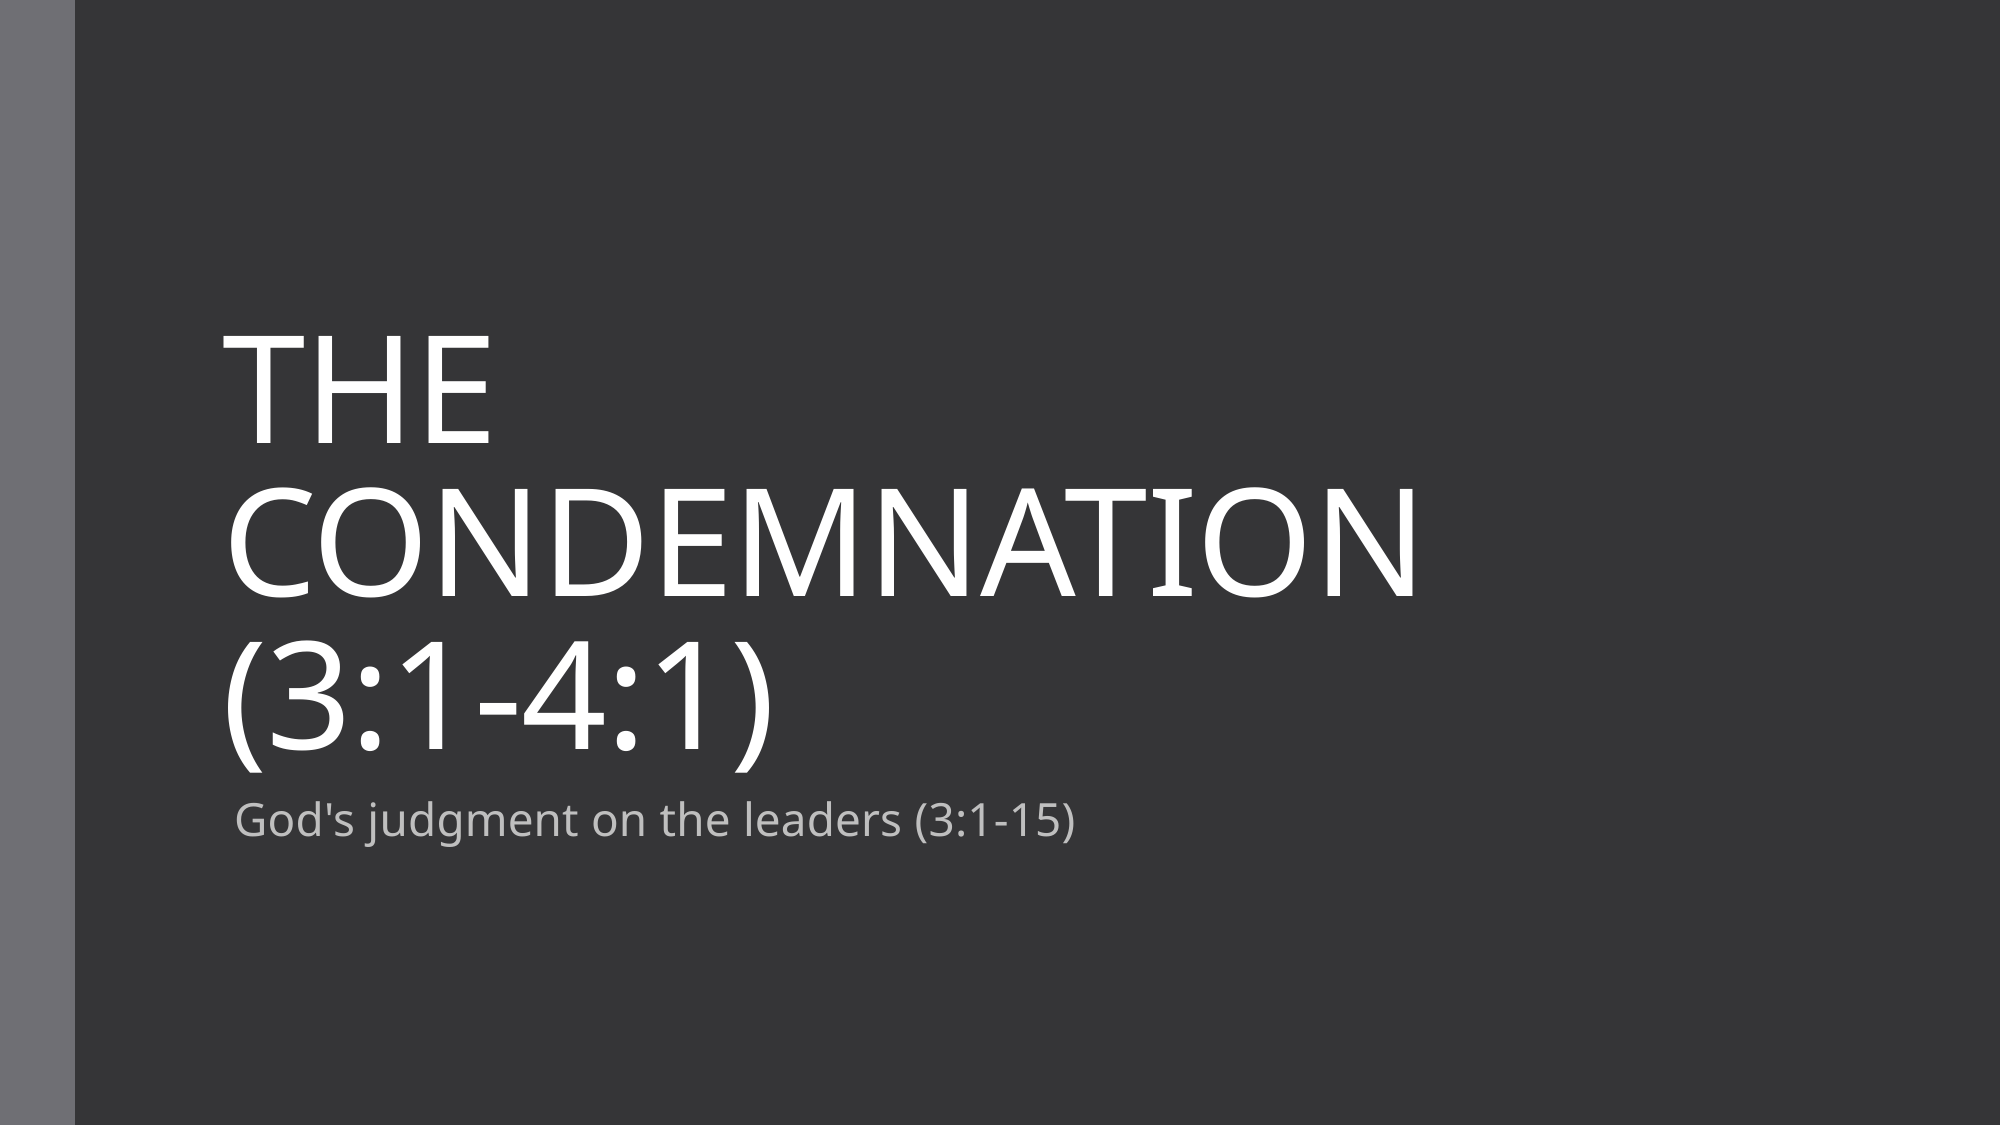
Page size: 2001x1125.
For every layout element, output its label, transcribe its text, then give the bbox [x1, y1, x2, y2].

title THE CONDEMNATION (3:1-4:1) [206, 124, 1752, 787]
subtitle God's judgment on the leaders (3:1-15) [206, 787, 1752, 1066]
